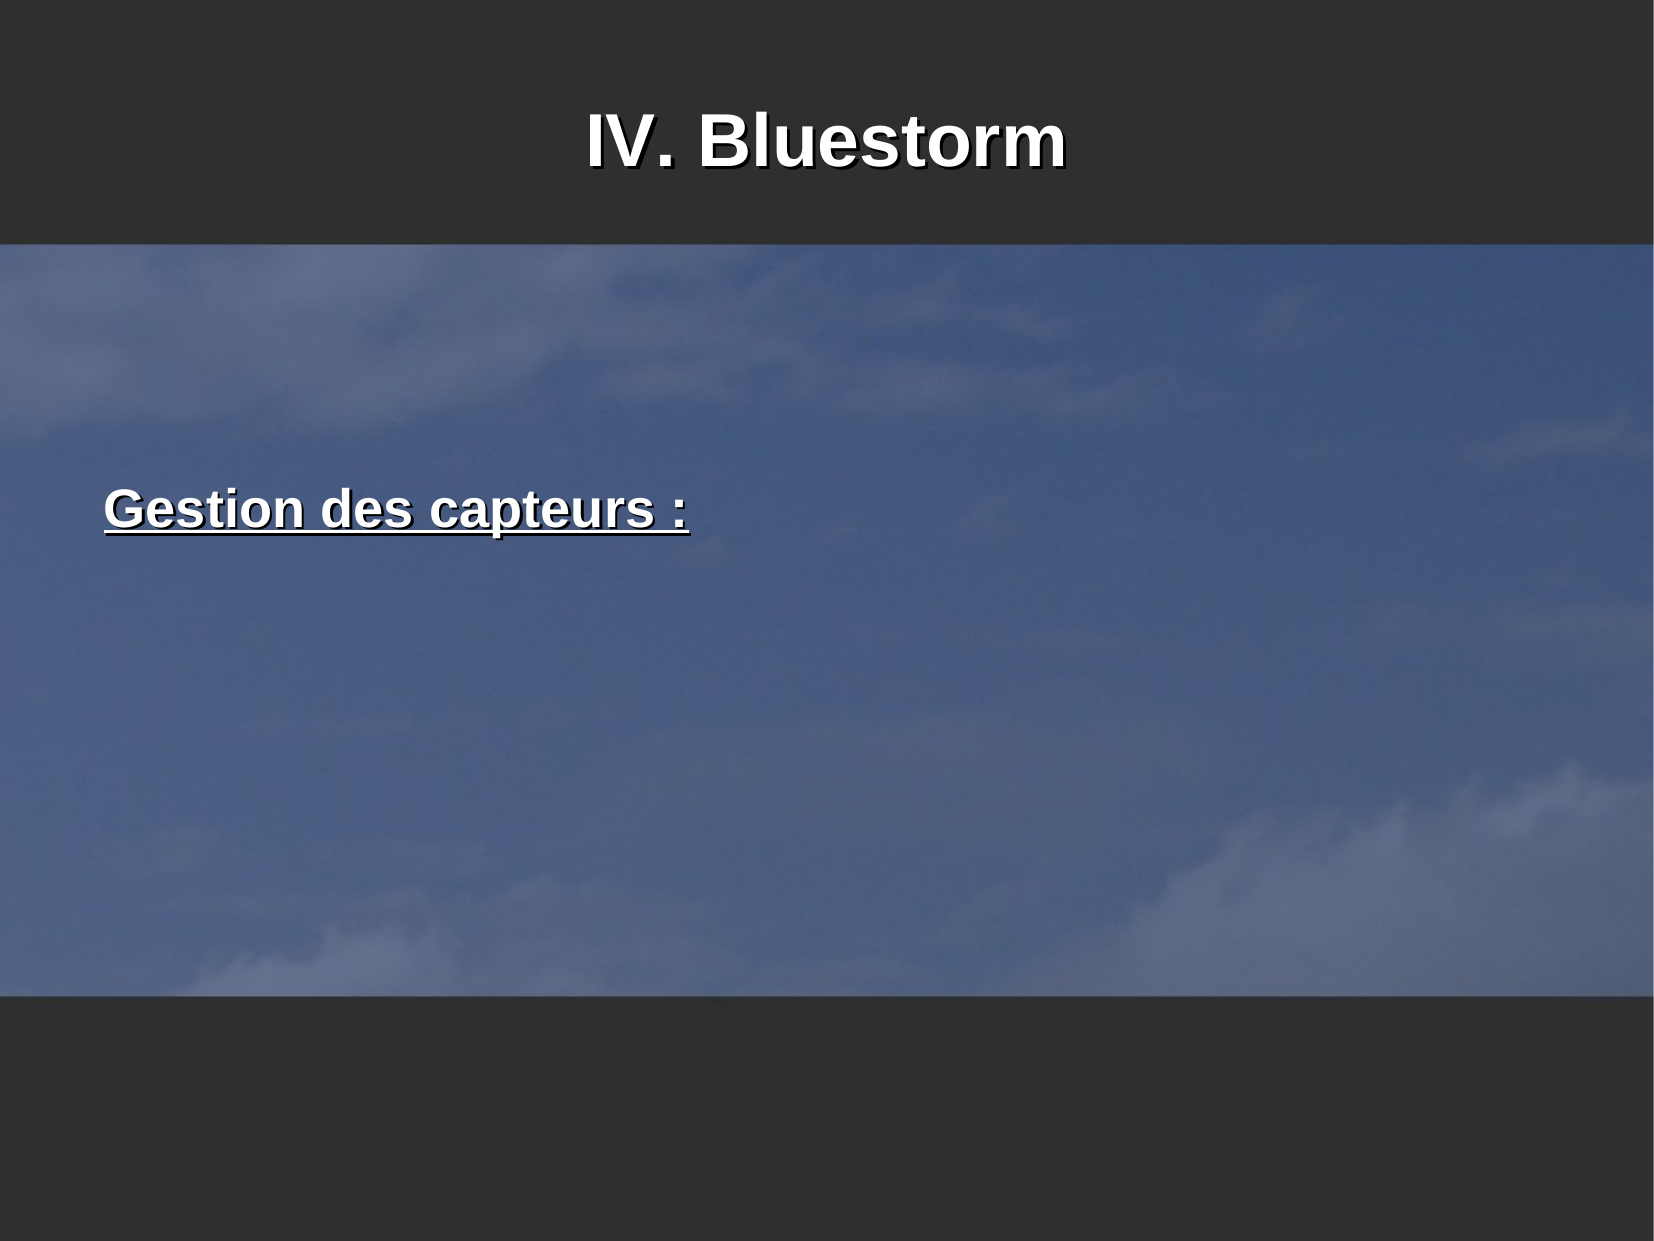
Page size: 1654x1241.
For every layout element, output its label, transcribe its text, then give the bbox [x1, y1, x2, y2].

subtitle Gestion des capteurs : [88, 284, 1565, 975]
title IV. Bluestorm [88, 59, 1565, 222]
picture [0, 0, 1654, 1241]
